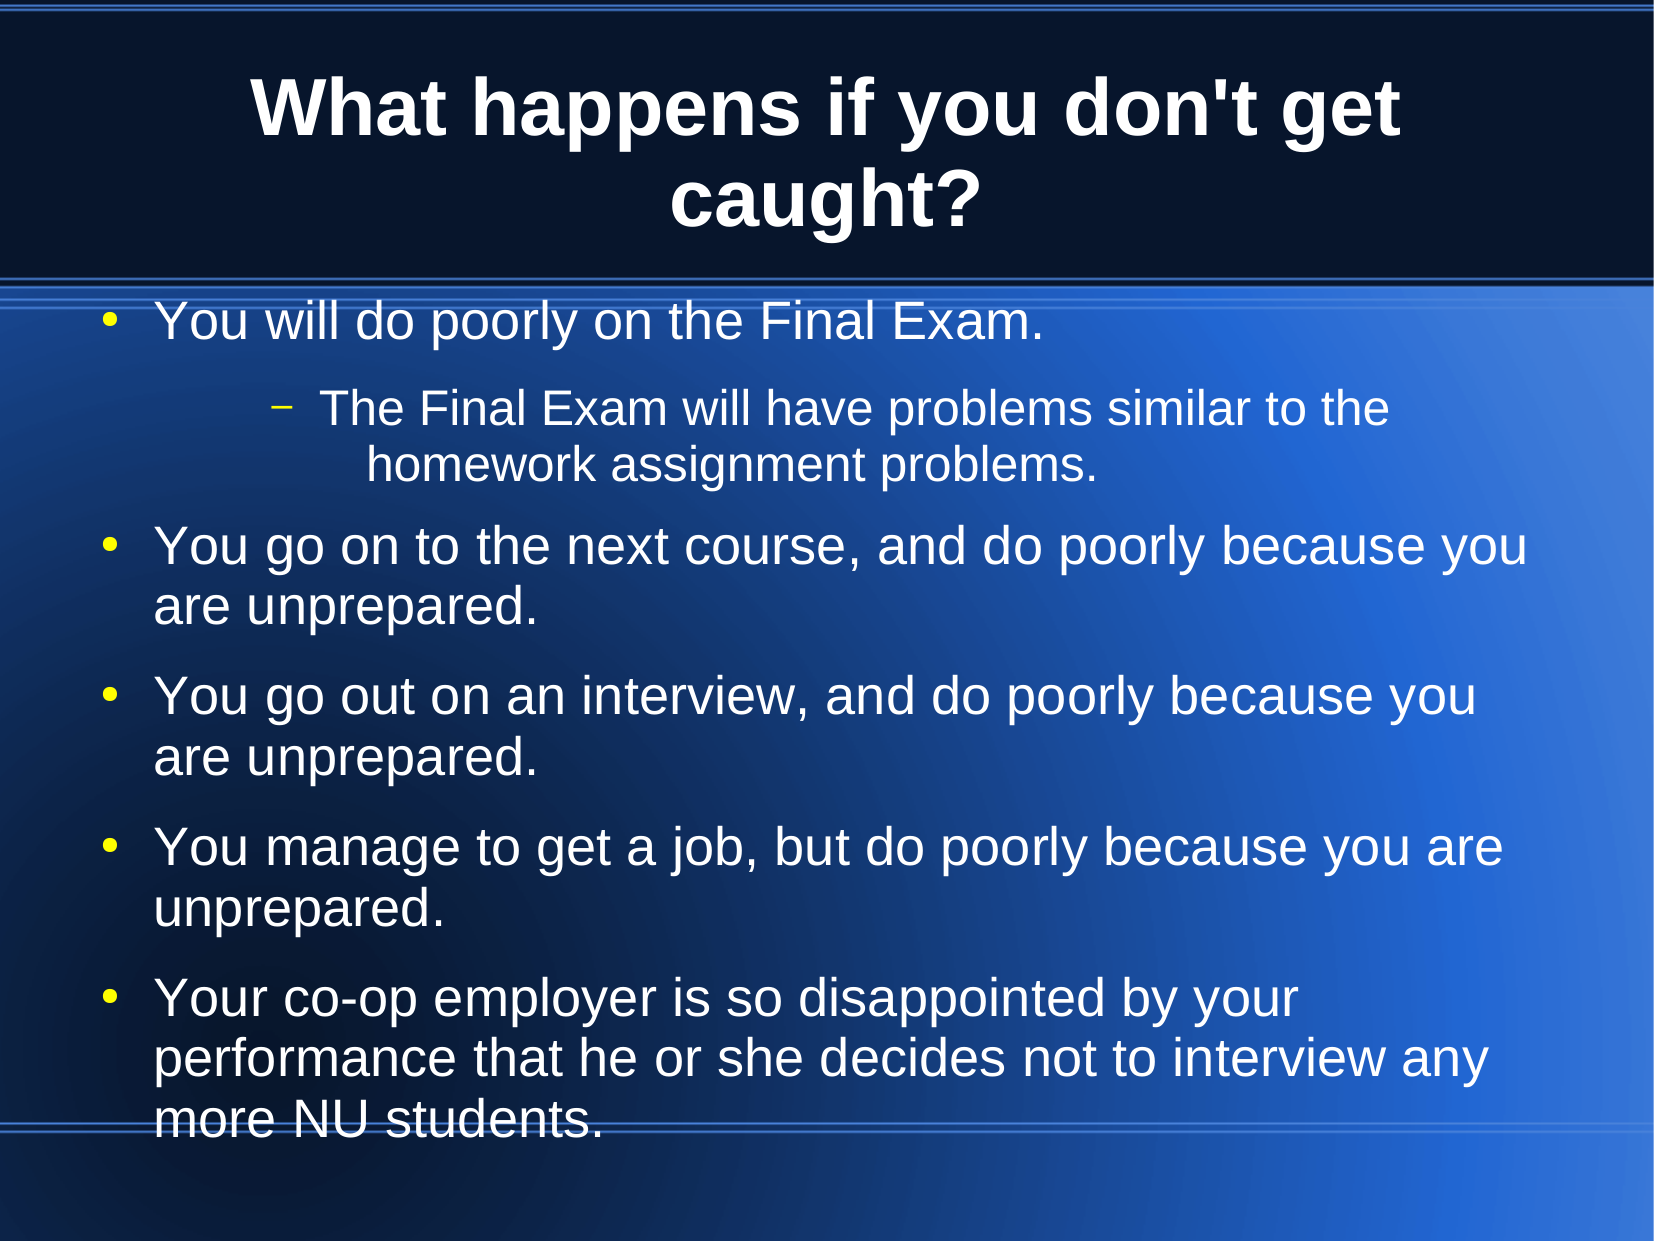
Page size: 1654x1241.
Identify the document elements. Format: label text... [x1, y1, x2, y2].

list You will do poorly on the Final Exam. The Final Exam will have problems similar to the homework assignment problems. You go on to the next course, and do poorly because you are unprepared. You go out on an interview, and do poorly because you are unprepared. You manage to get a job, but do poorly because you are unprepared. Your co-op employer is so disappointed by your performance that he or she decides not to interview any more NU students. [82, 290, 1538, 1153]
title What happens if you don't get caught? [82, 49, 1571, 257]
picture [0, 0, 1654, 1241]
